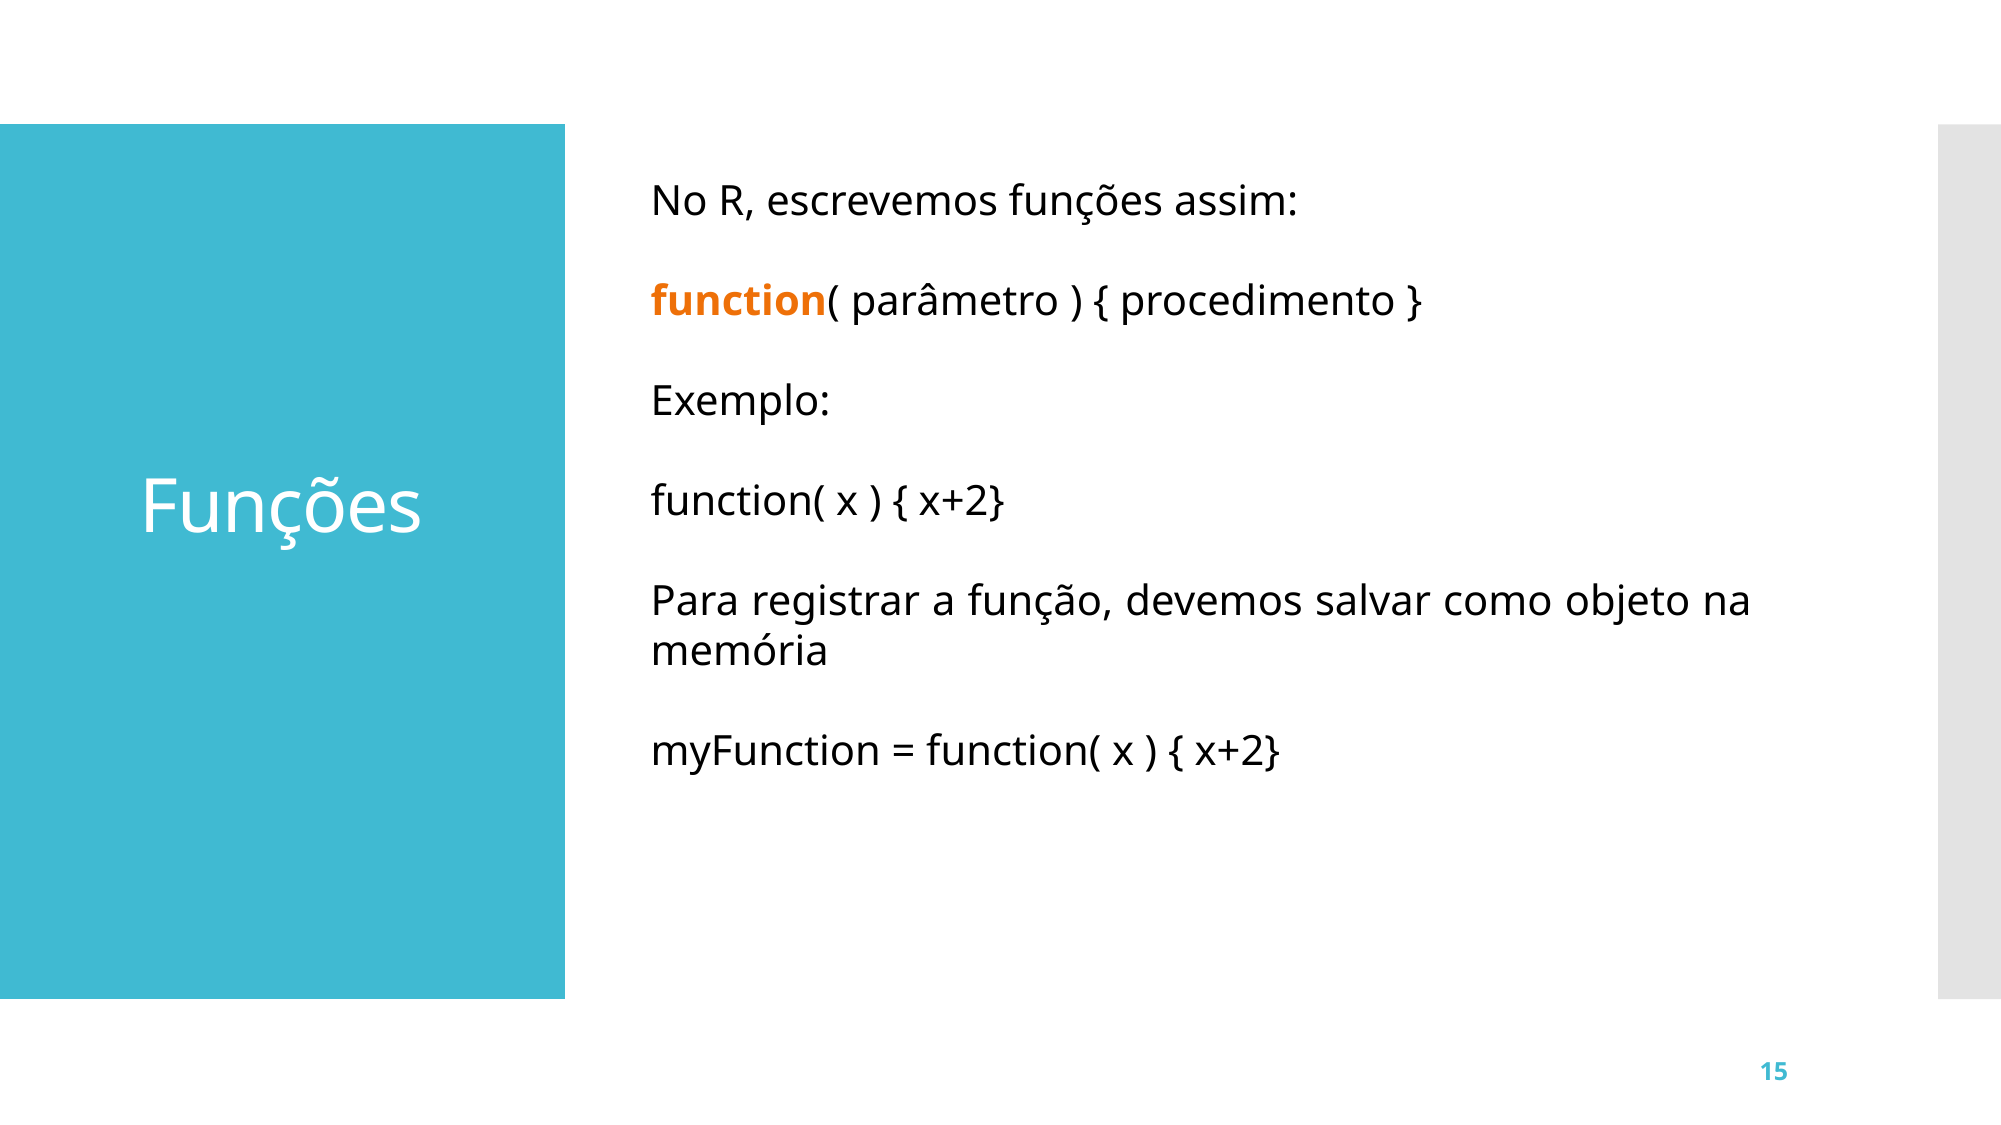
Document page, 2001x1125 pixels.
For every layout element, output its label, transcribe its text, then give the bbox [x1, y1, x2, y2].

text_box [1744, 1042, 1996, 1103]
text_box Funções [0, 389, 564, 627]
text_box No R, escrevemos funções assim: function( parâmetro ) { procedimento } Exemplo: function( x ) { x+2} Para registrar a função, devemos salvar como objeto na memória myFunction = function( x ) { x+2} [635, 166, 1861, 737]
